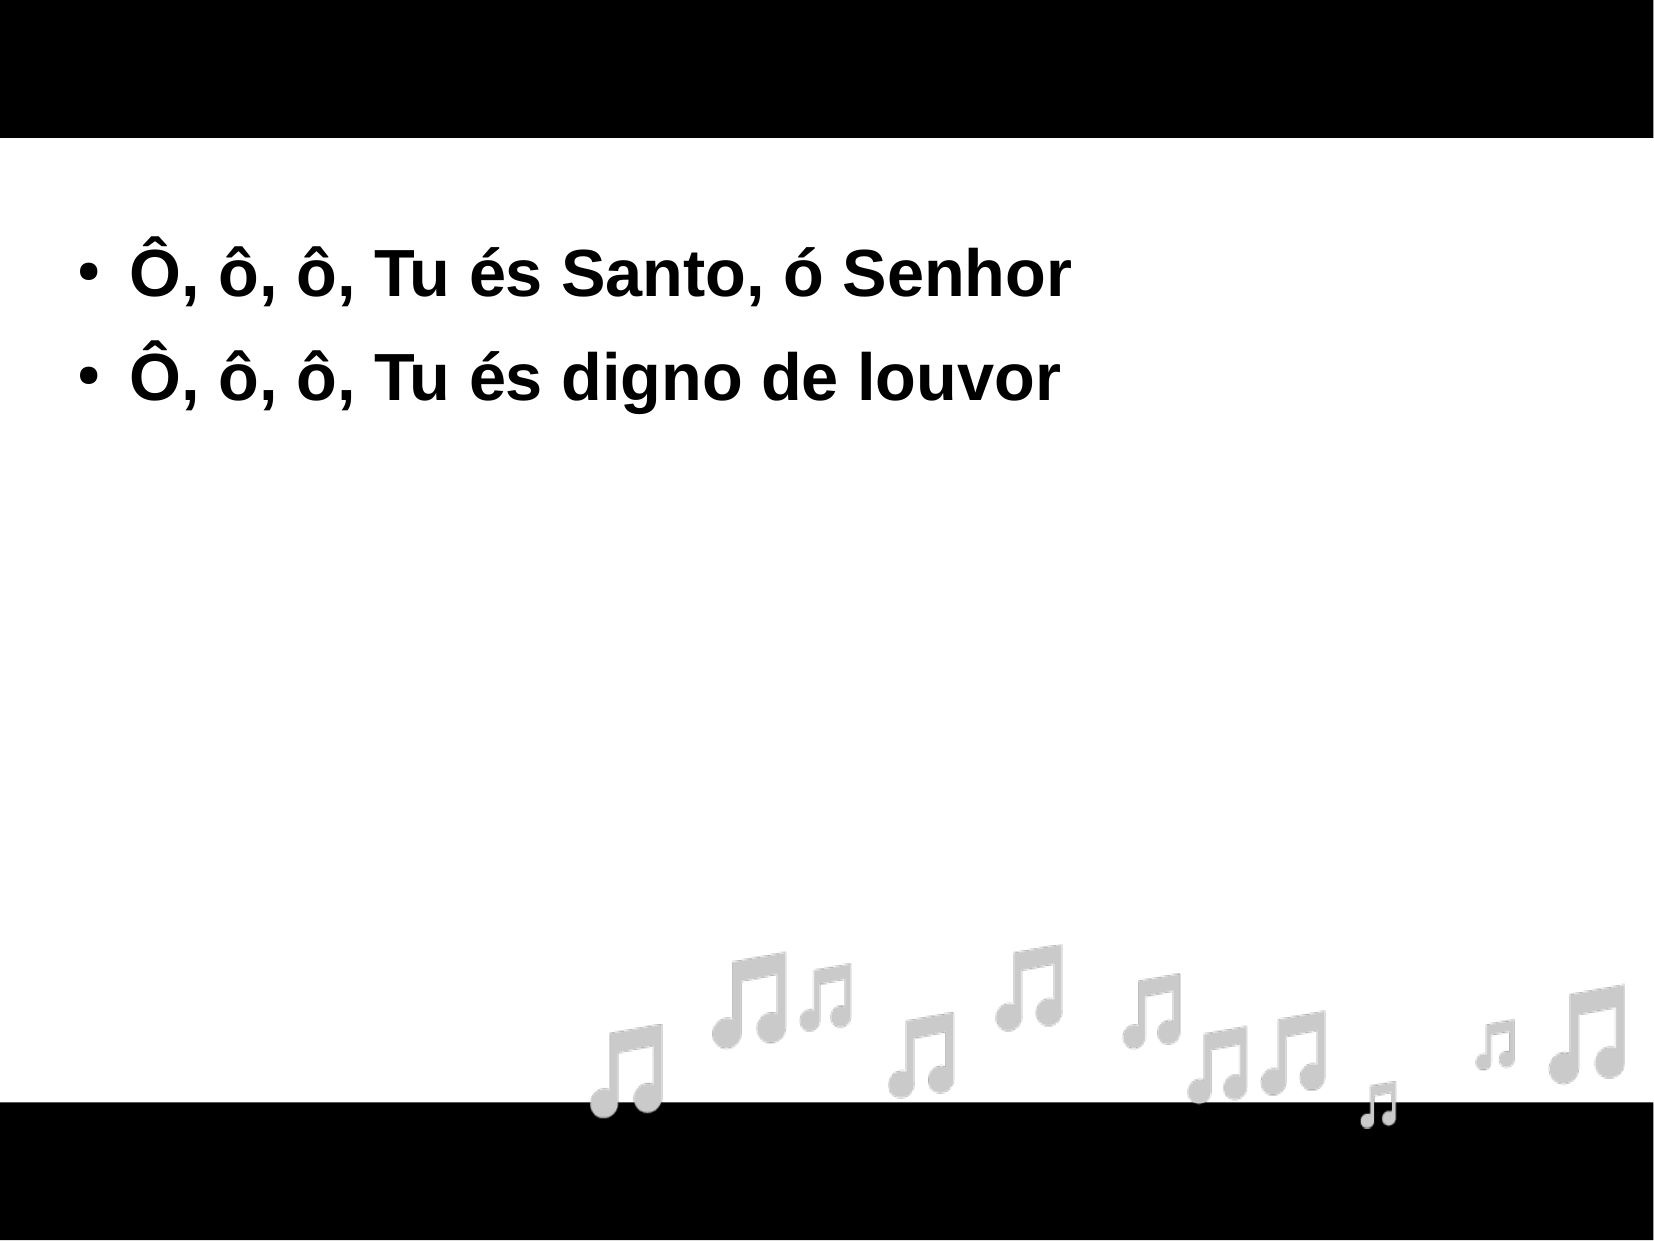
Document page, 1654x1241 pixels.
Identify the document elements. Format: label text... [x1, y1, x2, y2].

list Ô, ô, ô, Tu és Santo, ó Senhor Ô, ô, ô, Tu és digno de louvor [59, 236, 1595, 1024]
